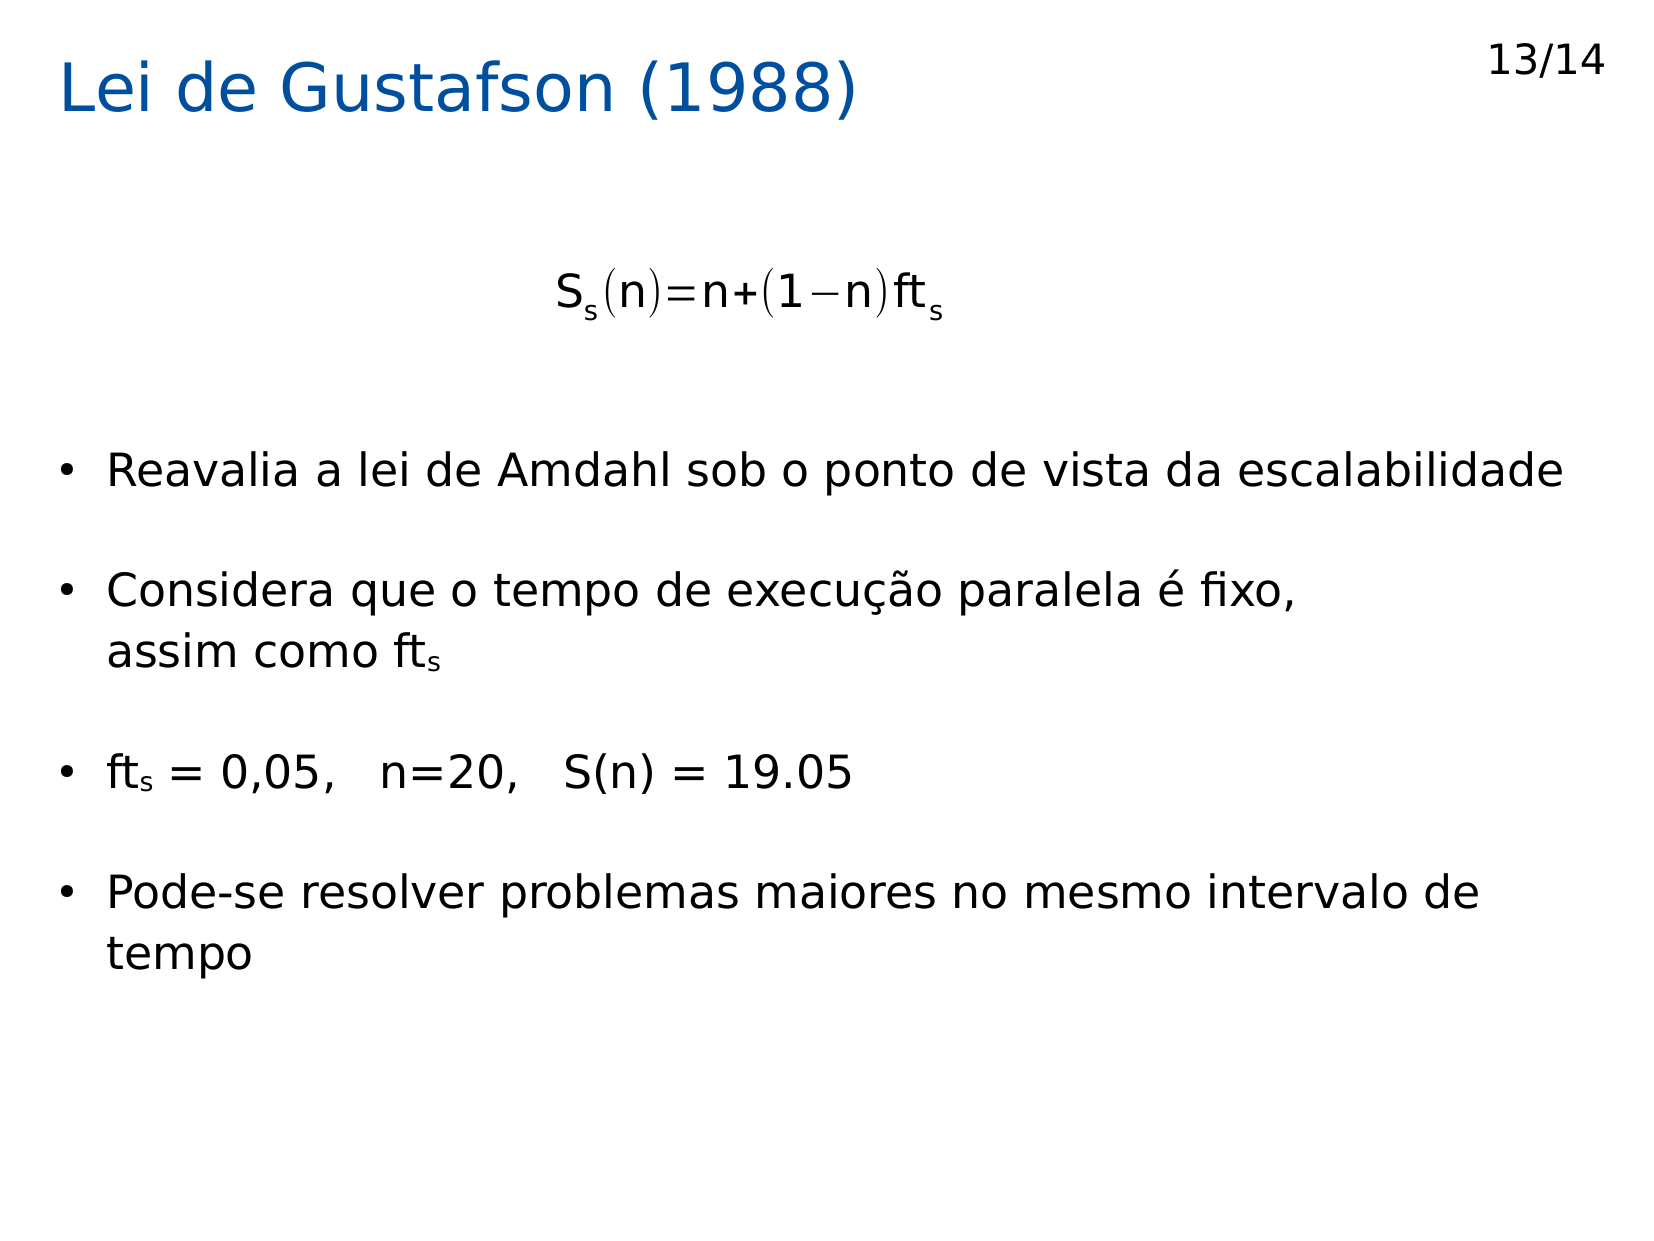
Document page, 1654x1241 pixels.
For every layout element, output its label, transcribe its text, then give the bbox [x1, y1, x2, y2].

chart [549, 265, 949, 326]
list Reavalia a lei de Amdahl sob o ponto de vista da escalabilidade Considera que o tempo de execução paralela é fixo, assim como fts fts = 0,05, n=20, S(n) = 19.05 Pode-se resolver problemas maiores no mesmo intervalo de tempo [59, 435, 1595, 1211]
title Lei de Gustafson (1988) [59, 29, 1506, 148]
